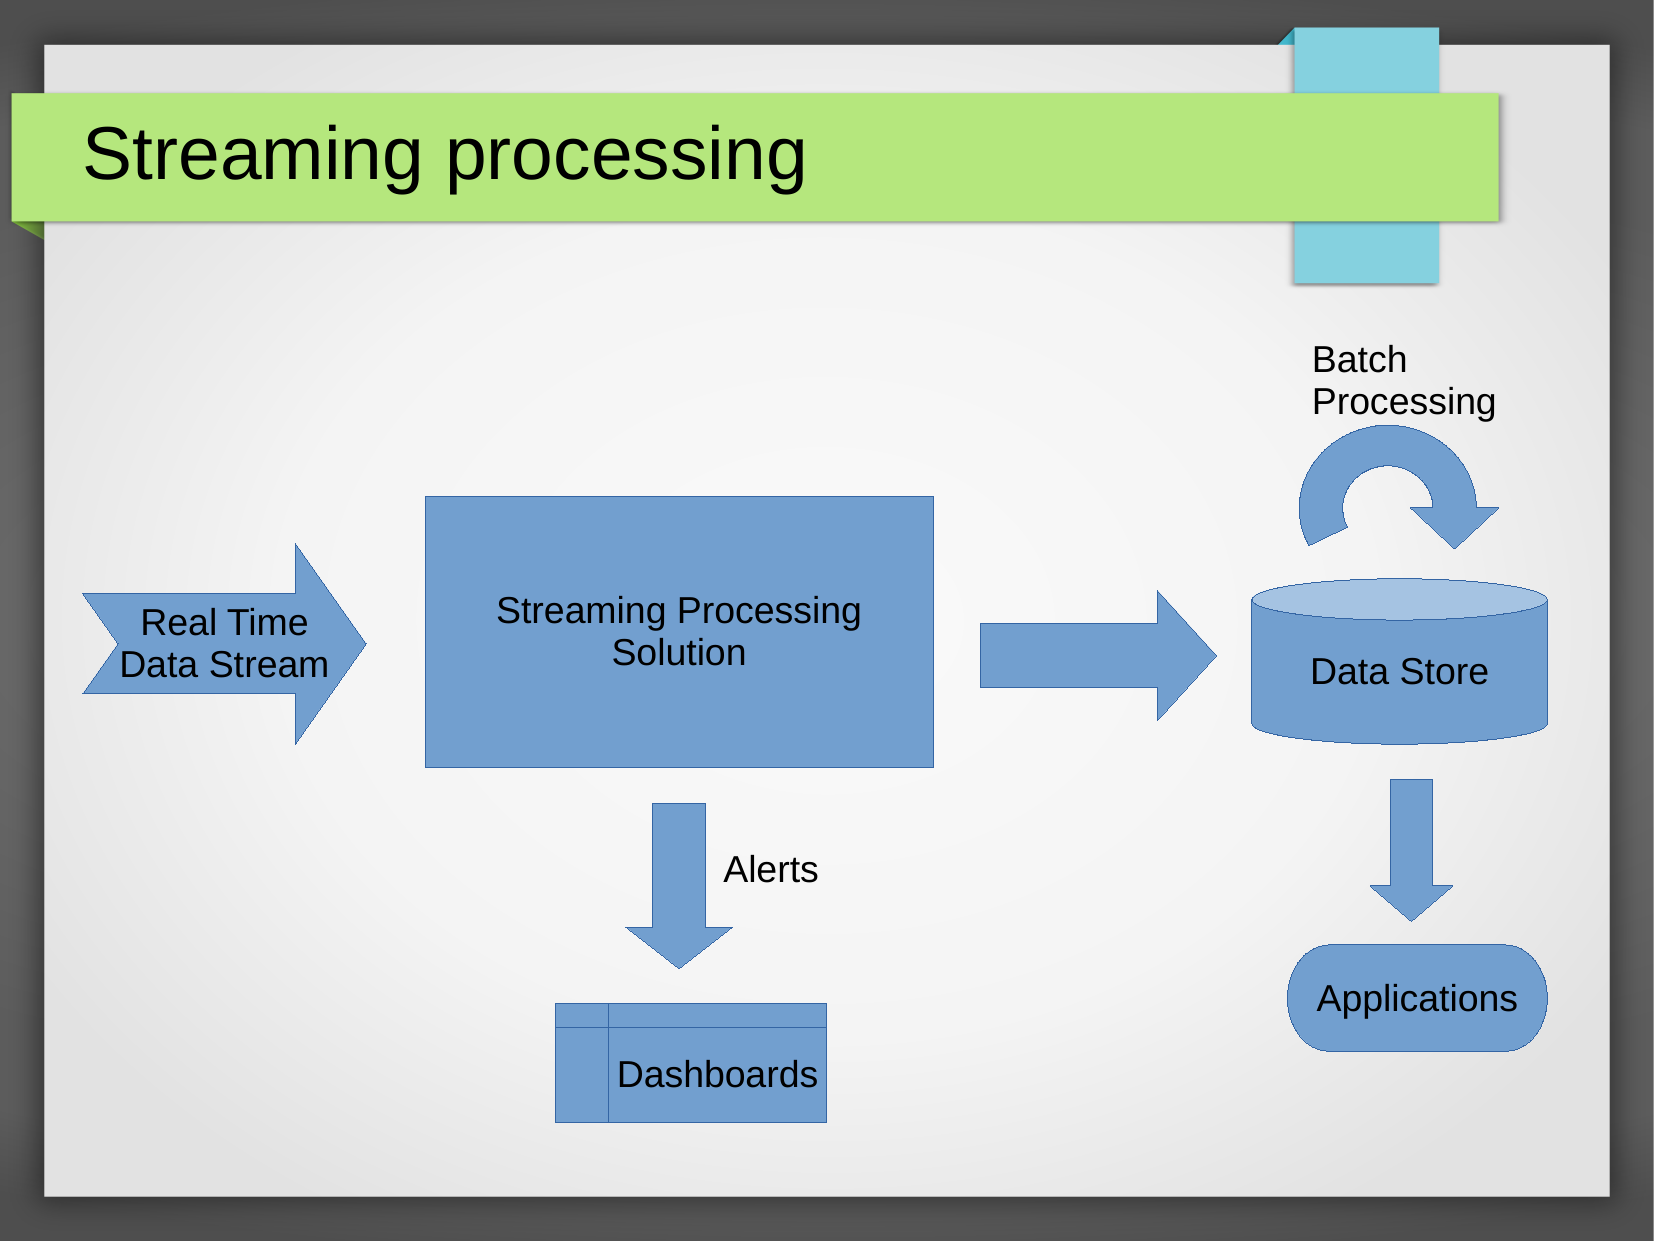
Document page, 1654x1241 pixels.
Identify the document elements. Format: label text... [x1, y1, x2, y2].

text_box Data Store [1251, 600, 1548, 745]
text_box Real Time Data Stream [82, 543, 367, 745]
text_box [980, 590, 1217, 721]
text_box Dashboards [555, 1003, 827, 1123]
text_box Batch Processing [1297, 330, 1512, 430]
text_box Applications [1287, 944, 1548, 1052]
title Streaming processing [82, 94, 1264, 213]
text_box [1370, 779, 1453, 922]
text_box Alerts [708, 840, 835, 898]
text_box [625, 803, 733, 969]
text_box [1299, 430, 1499, 549]
text_box Streaming Processing Solution [425, 496, 934, 768]
picture [0, 0, 1654, 1241]
